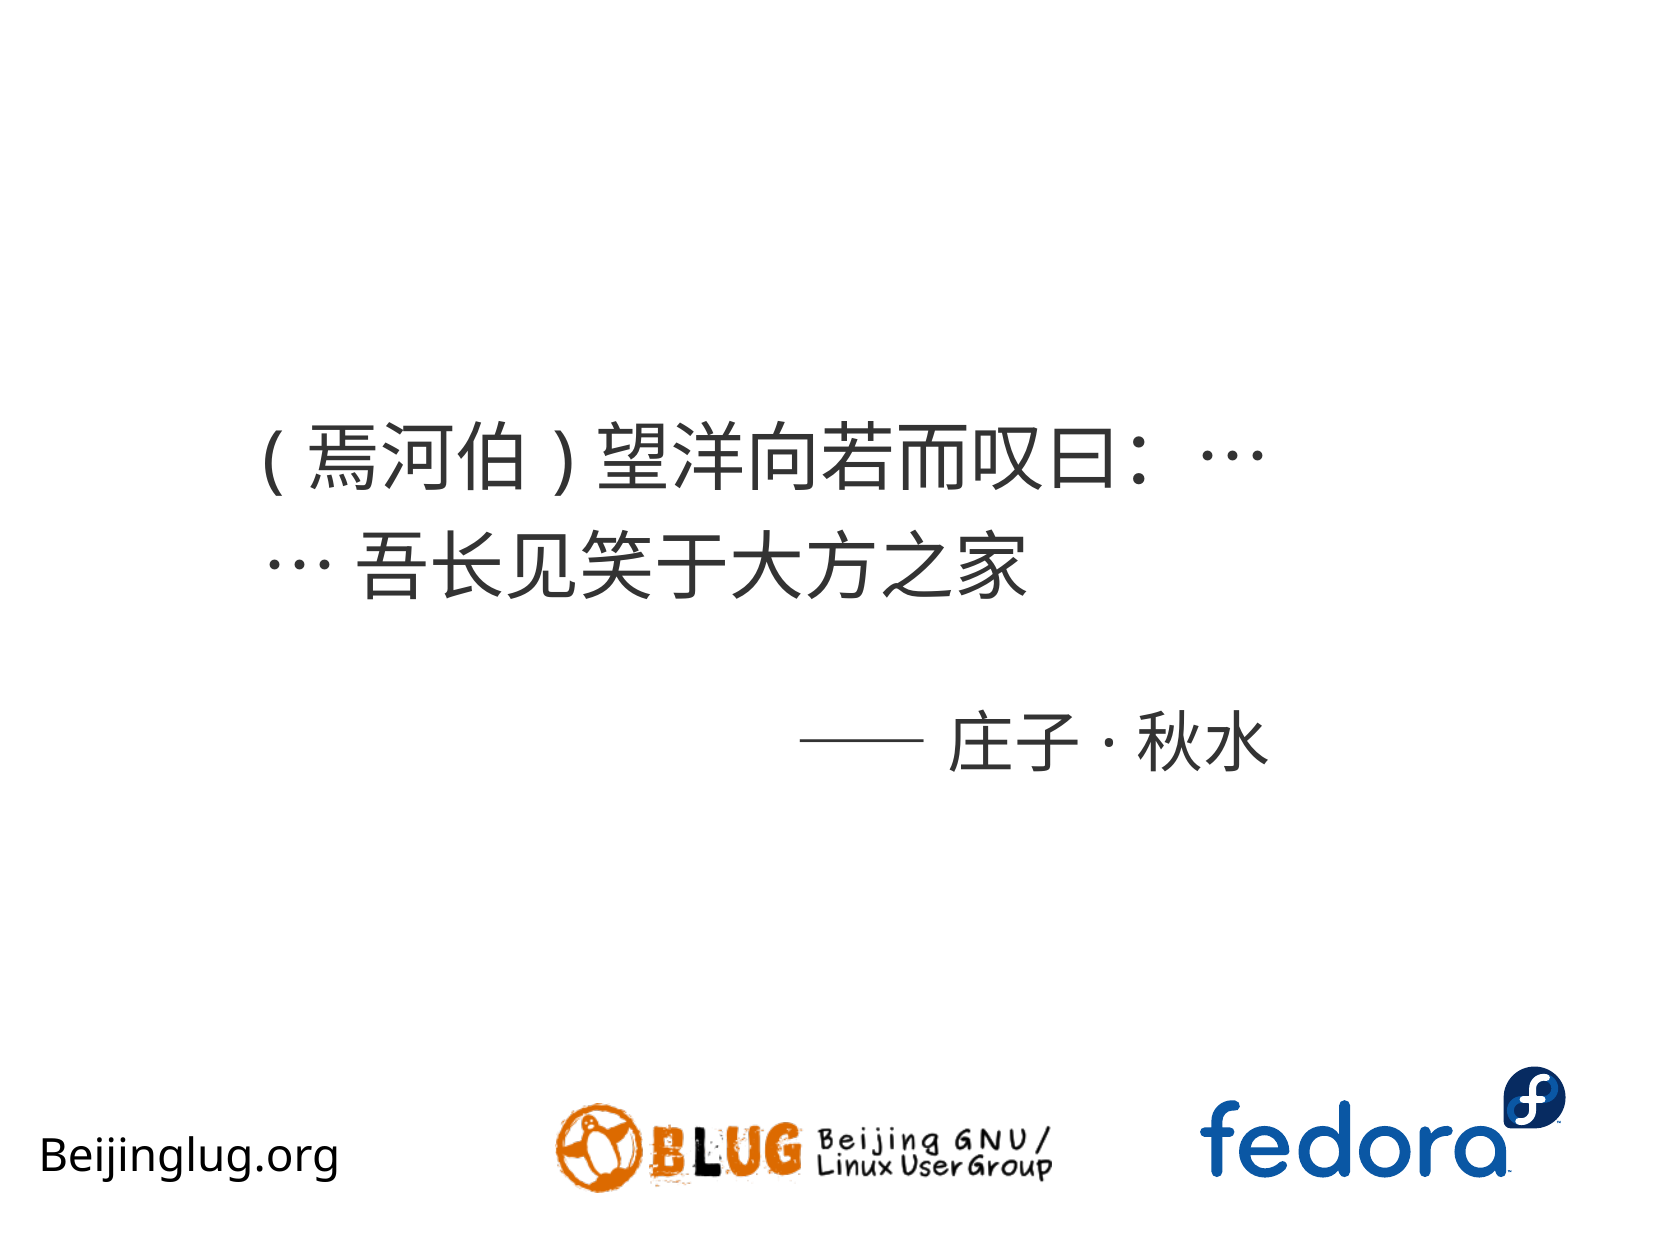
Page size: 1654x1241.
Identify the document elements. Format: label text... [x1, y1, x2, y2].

picture [555, 1103, 1052, 1193]
text_box (焉河伯)望洋向若而叹曰：…… 吾长见笑于大方之家 ——庄子·秋水 [248, 389, 1335, 760]
